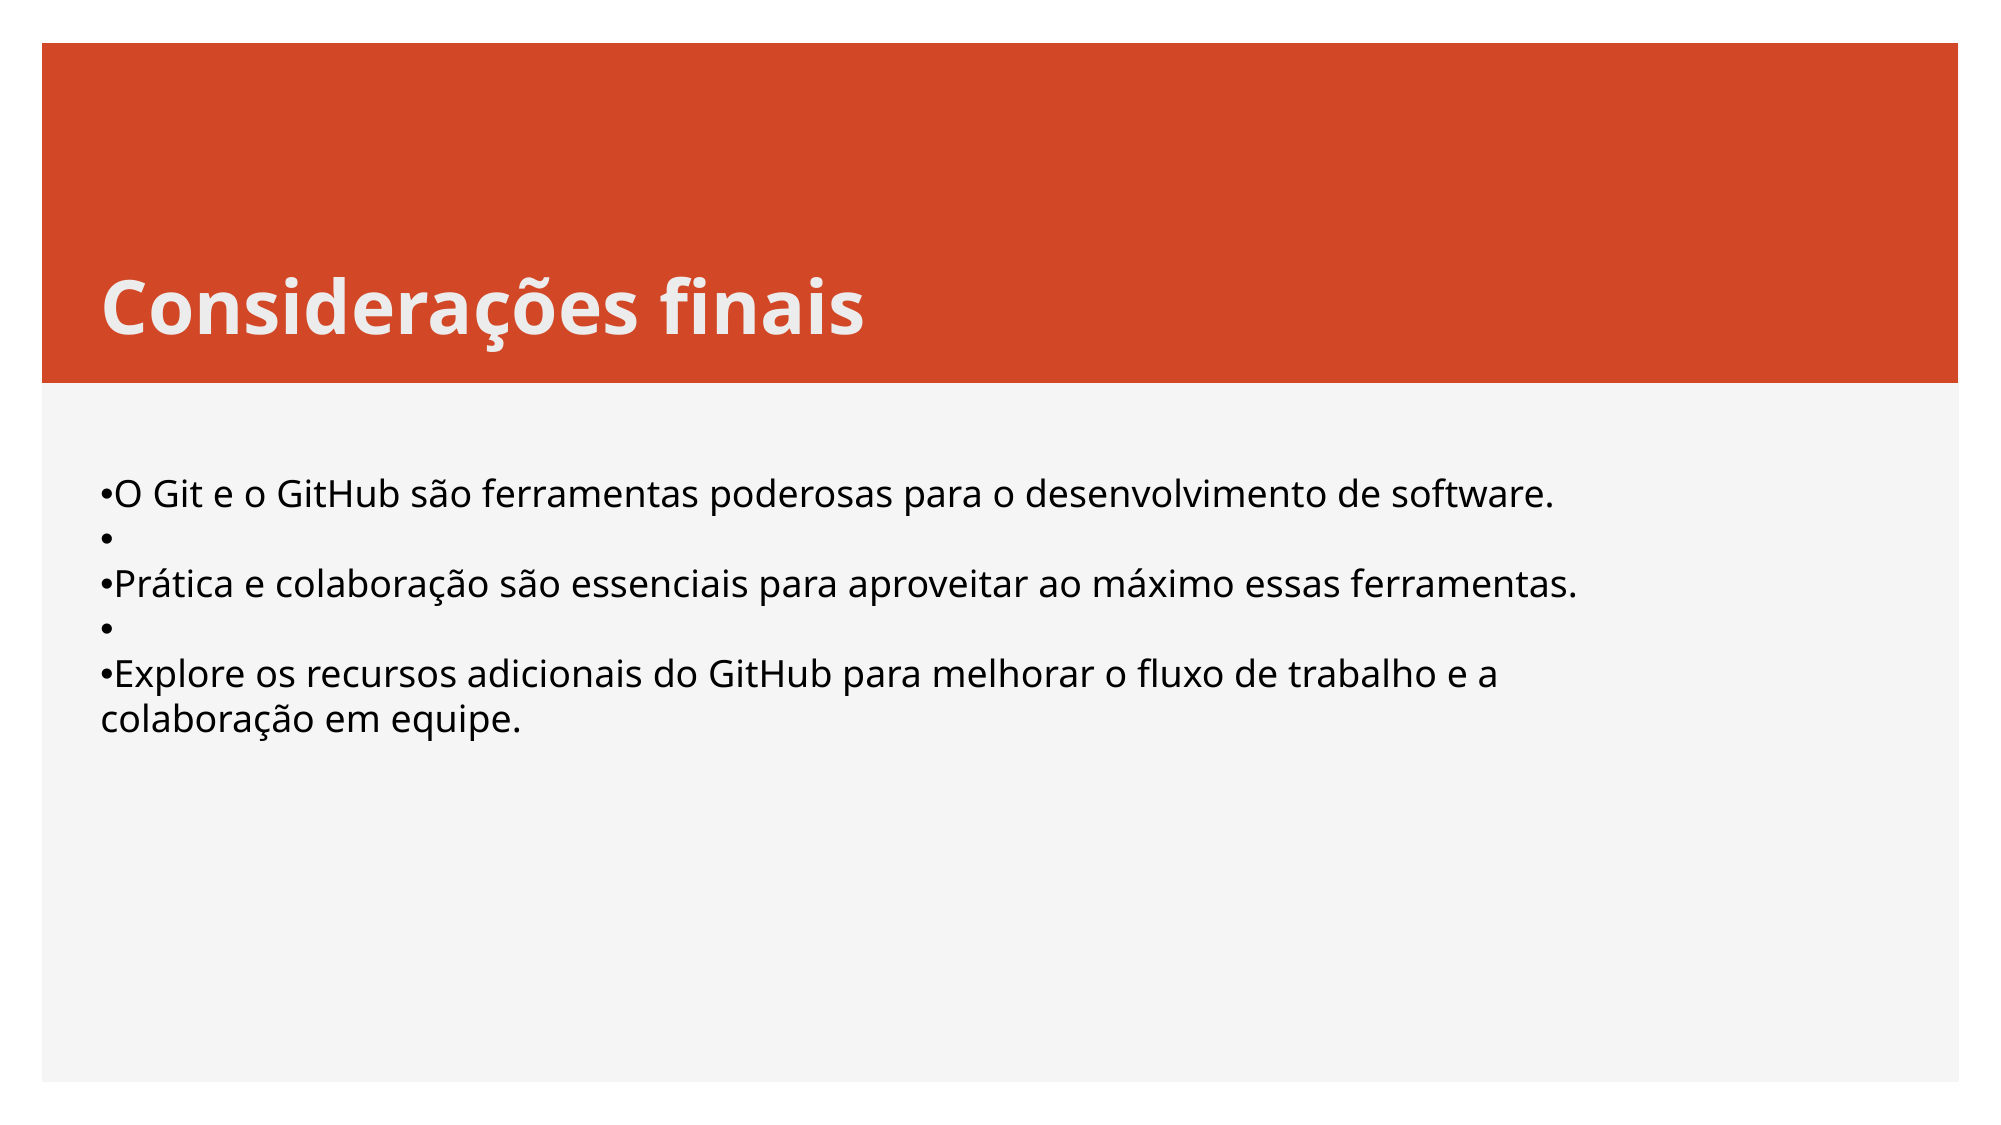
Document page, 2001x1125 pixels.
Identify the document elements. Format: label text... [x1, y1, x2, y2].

title Considerações finais [85, 251, 1944, 357]
text_box O Git e o GitHub são ferramentas poderosas para o desenvolvimento de software. Prática e colaboração são essenciais para aproveitar ao máximo essas ferramentas. Explore os recursos adicionais do GitHub para melhorar o fluxo de trabalho e a colaboração em equipe. [85, 462, 1696, 751]
